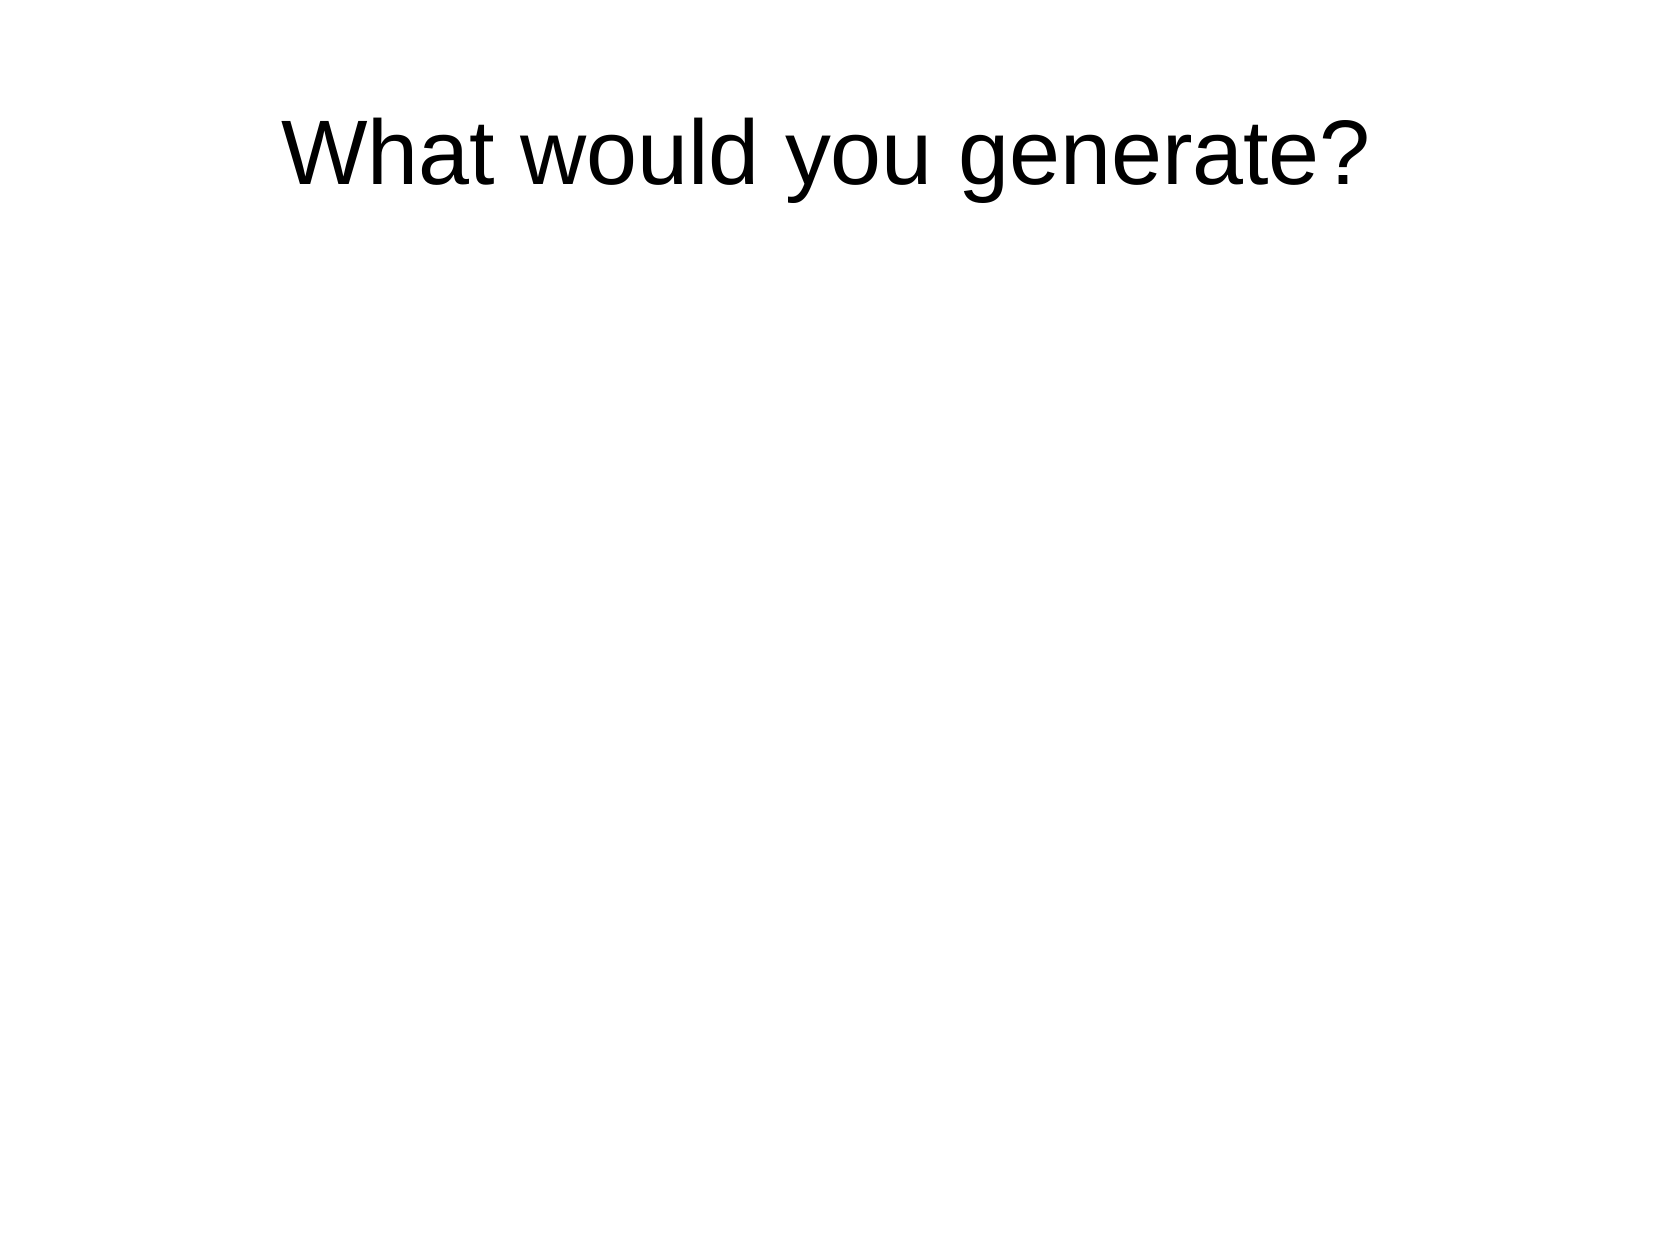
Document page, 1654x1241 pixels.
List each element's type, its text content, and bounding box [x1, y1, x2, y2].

title What would you generate? [82, 49, 1571, 257]
